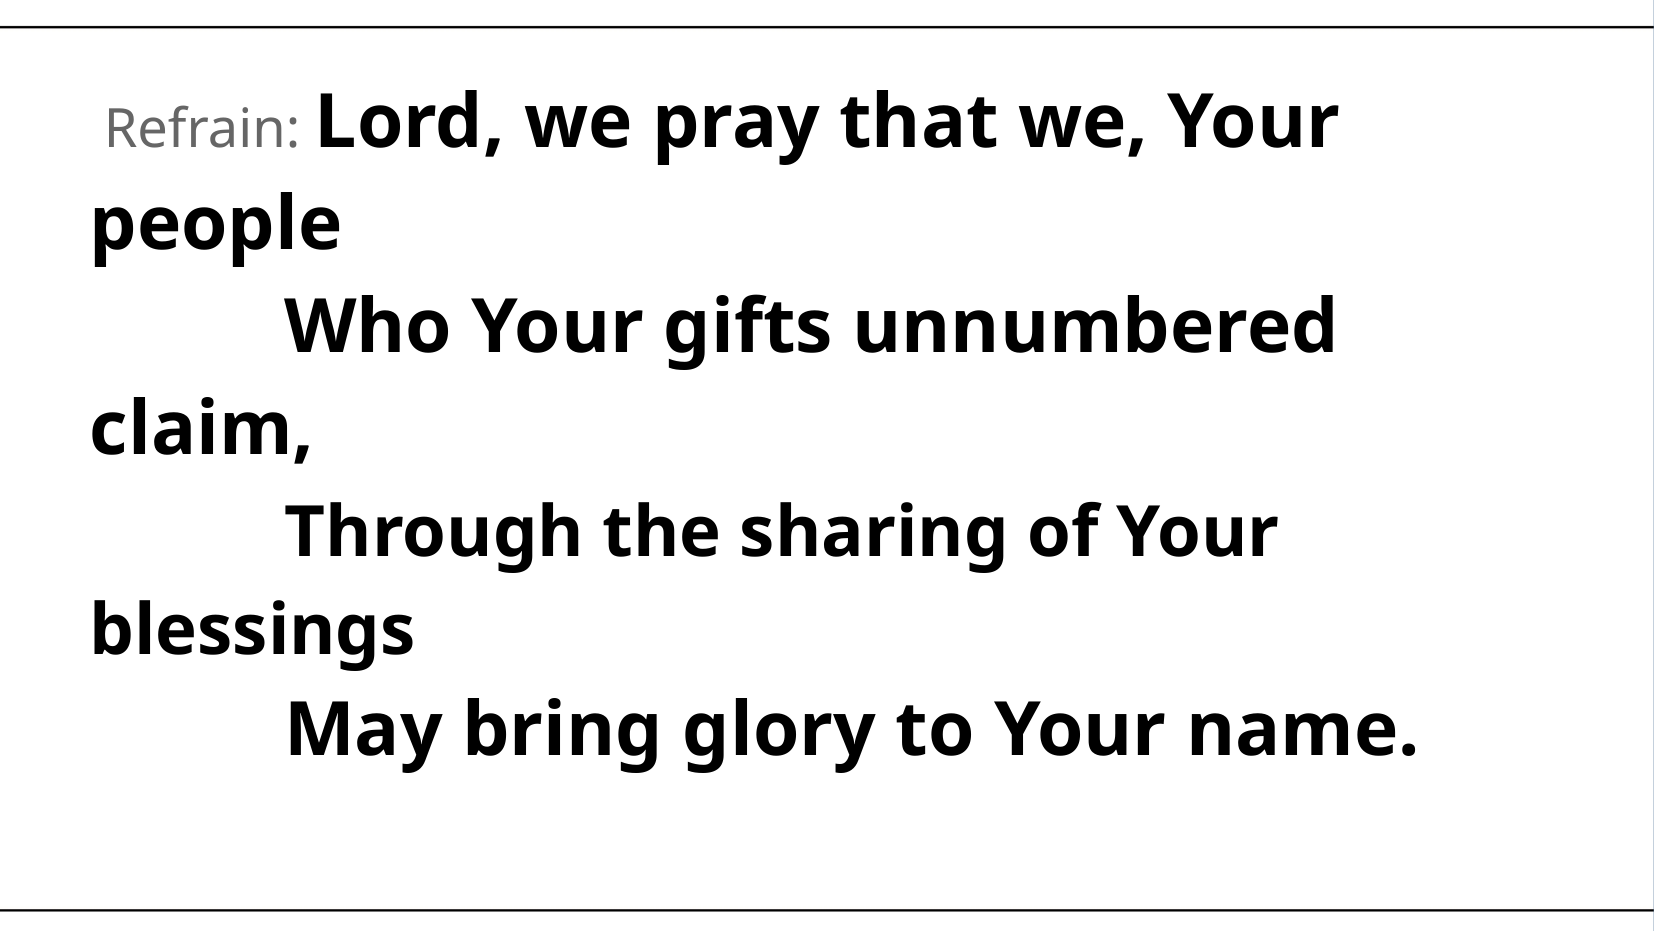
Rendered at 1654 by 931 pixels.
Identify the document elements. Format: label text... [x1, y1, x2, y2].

picture [0, 0, 1654, 931]
text_box Refrain: Lord, we pray that we, Your people Who Your gifts unnumbered claim, Through the sharing of Your blessings May bring glory to Your name. [75, 60, 1576, 526]
